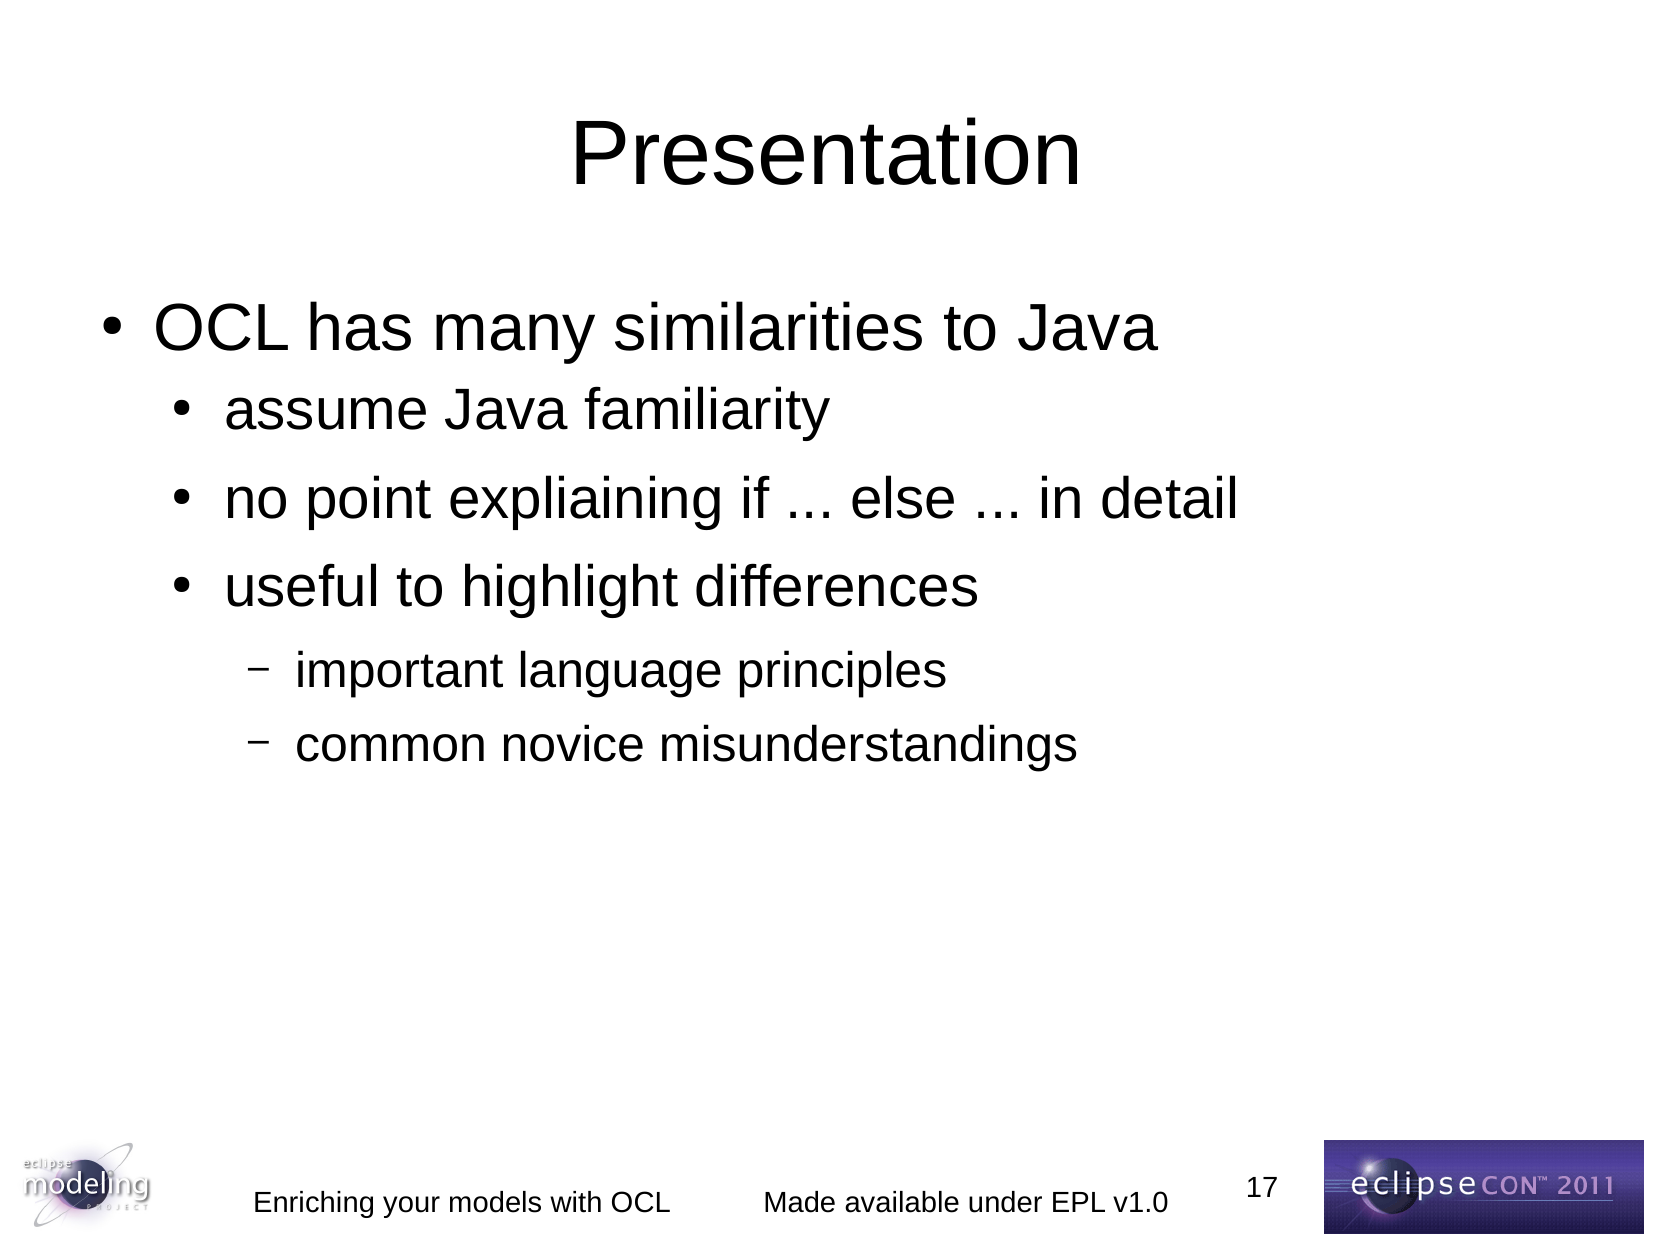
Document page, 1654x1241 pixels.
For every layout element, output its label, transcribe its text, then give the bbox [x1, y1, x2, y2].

picture [9, 1136, 156, 1235]
title Presentation [82, 56, 1571, 250]
picture [1324, 1140, 1644, 1234]
list OCL has many similarities to Java assume Java familiarity no point expliaining if ... else ... in detail useful to highlight differences important language principles common novice misunderstandings [82, 290, 1571, 1094]
